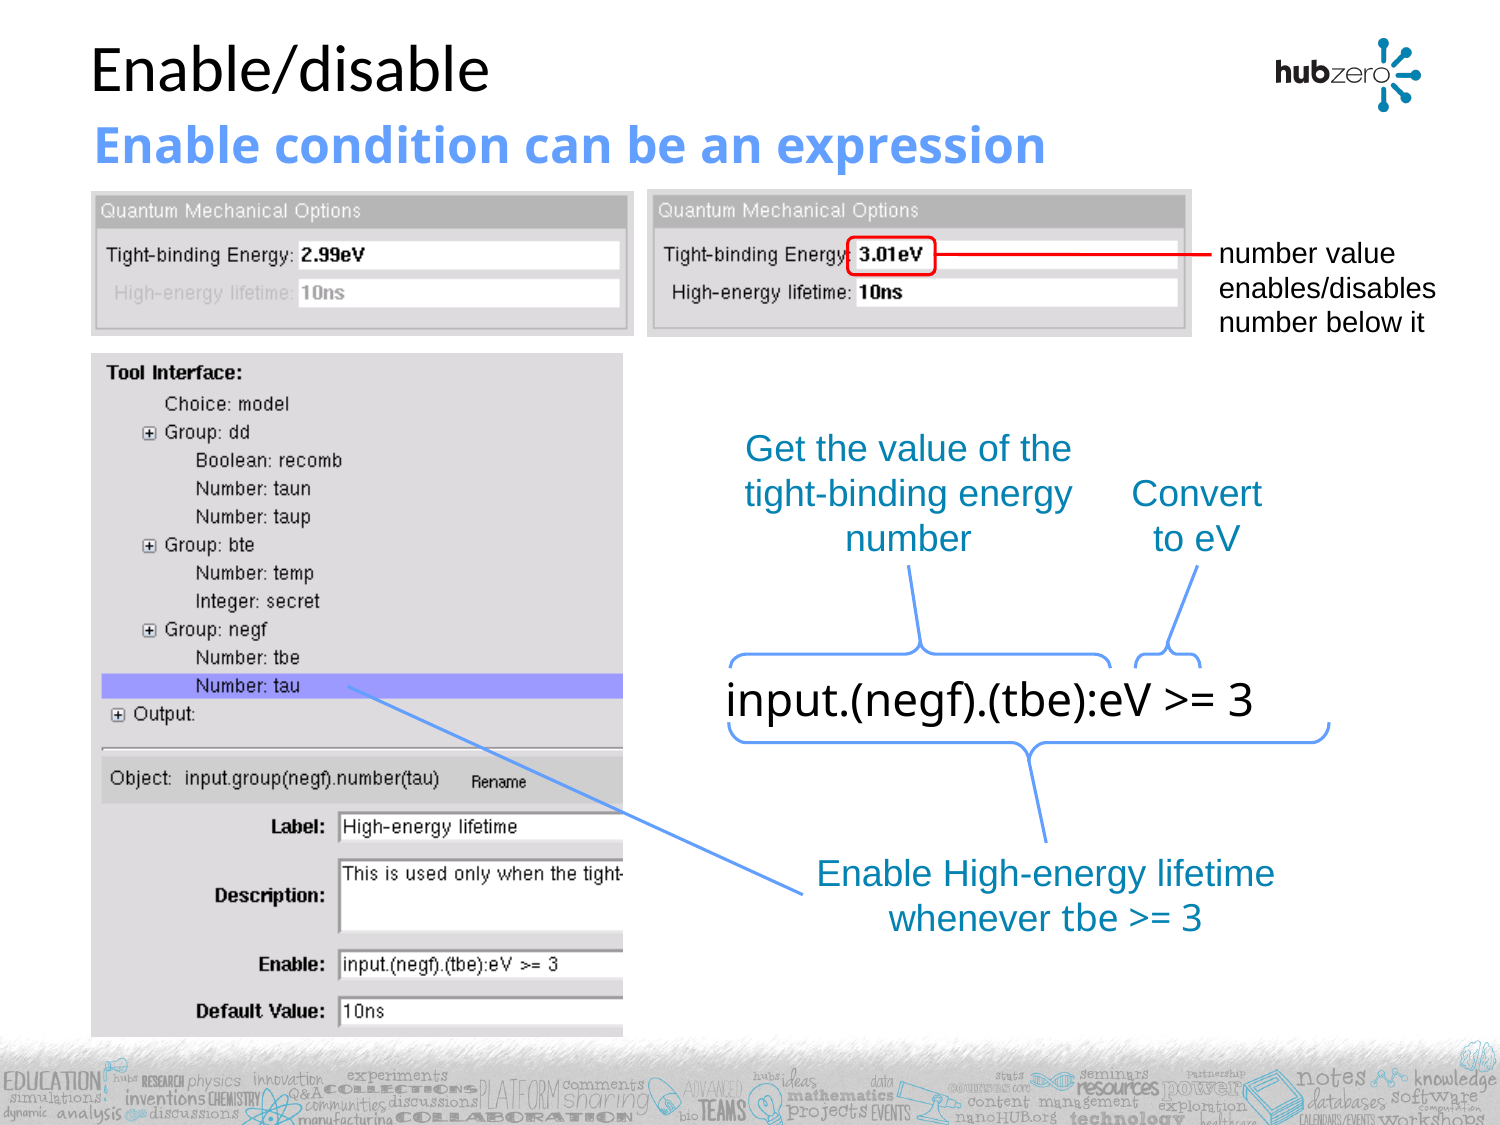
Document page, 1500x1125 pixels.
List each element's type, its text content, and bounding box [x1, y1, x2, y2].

picture [0, 353, 1500, 1125]
picture [91, 191, 634, 336]
picture [1272, 35, 1424, 115]
text_box Enable High-energy lifetime whenever tbe >= 3 [801, 841, 1291, 947]
text_box Convert to eV [1116, 461, 1278, 567]
text_box input.(negf).(tbe):eV >= 3 [710, 662, 1270, 734]
text_box Get the value of the tight-binding energy number [729, 416, 1088, 567]
text_box number value enables/disables number below it [1203, 226, 1452, 347]
text_box Enable condition can be an expression [78, 105, 1063, 181]
text_box Enable/disable [75, 12, 1249, 118]
picture [647, 189, 1192, 337]
picture [850, 239, 933, 273]
